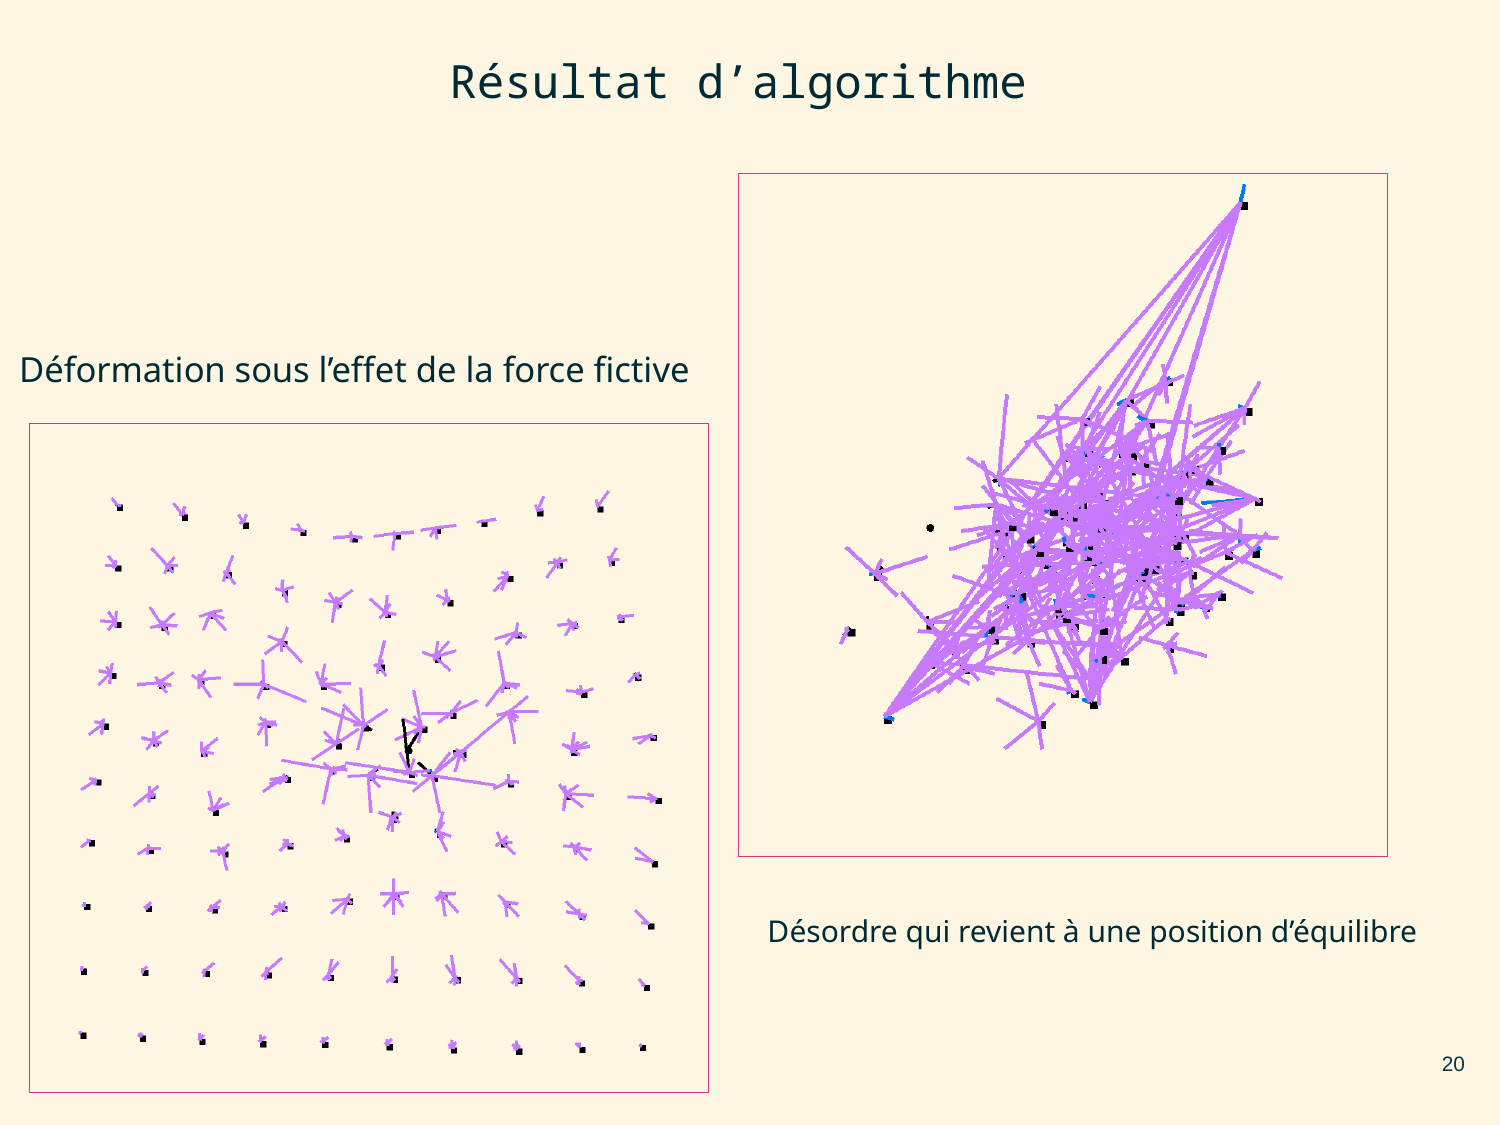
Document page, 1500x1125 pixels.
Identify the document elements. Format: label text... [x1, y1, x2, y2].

title Désordre qui revient à une position d’équilibre [738, 885, 1447, 975]
title Déformation sous l’effet de la force fictive [0, 324, 709, 414]
title Résultat d’algorithme [29, 11, 1447, 148]
picture [738, 173, 1388, 857]
picture [29, 423, 709, 1093]
slide_number <numéro> [1389, 1019, 1480, 1106]
